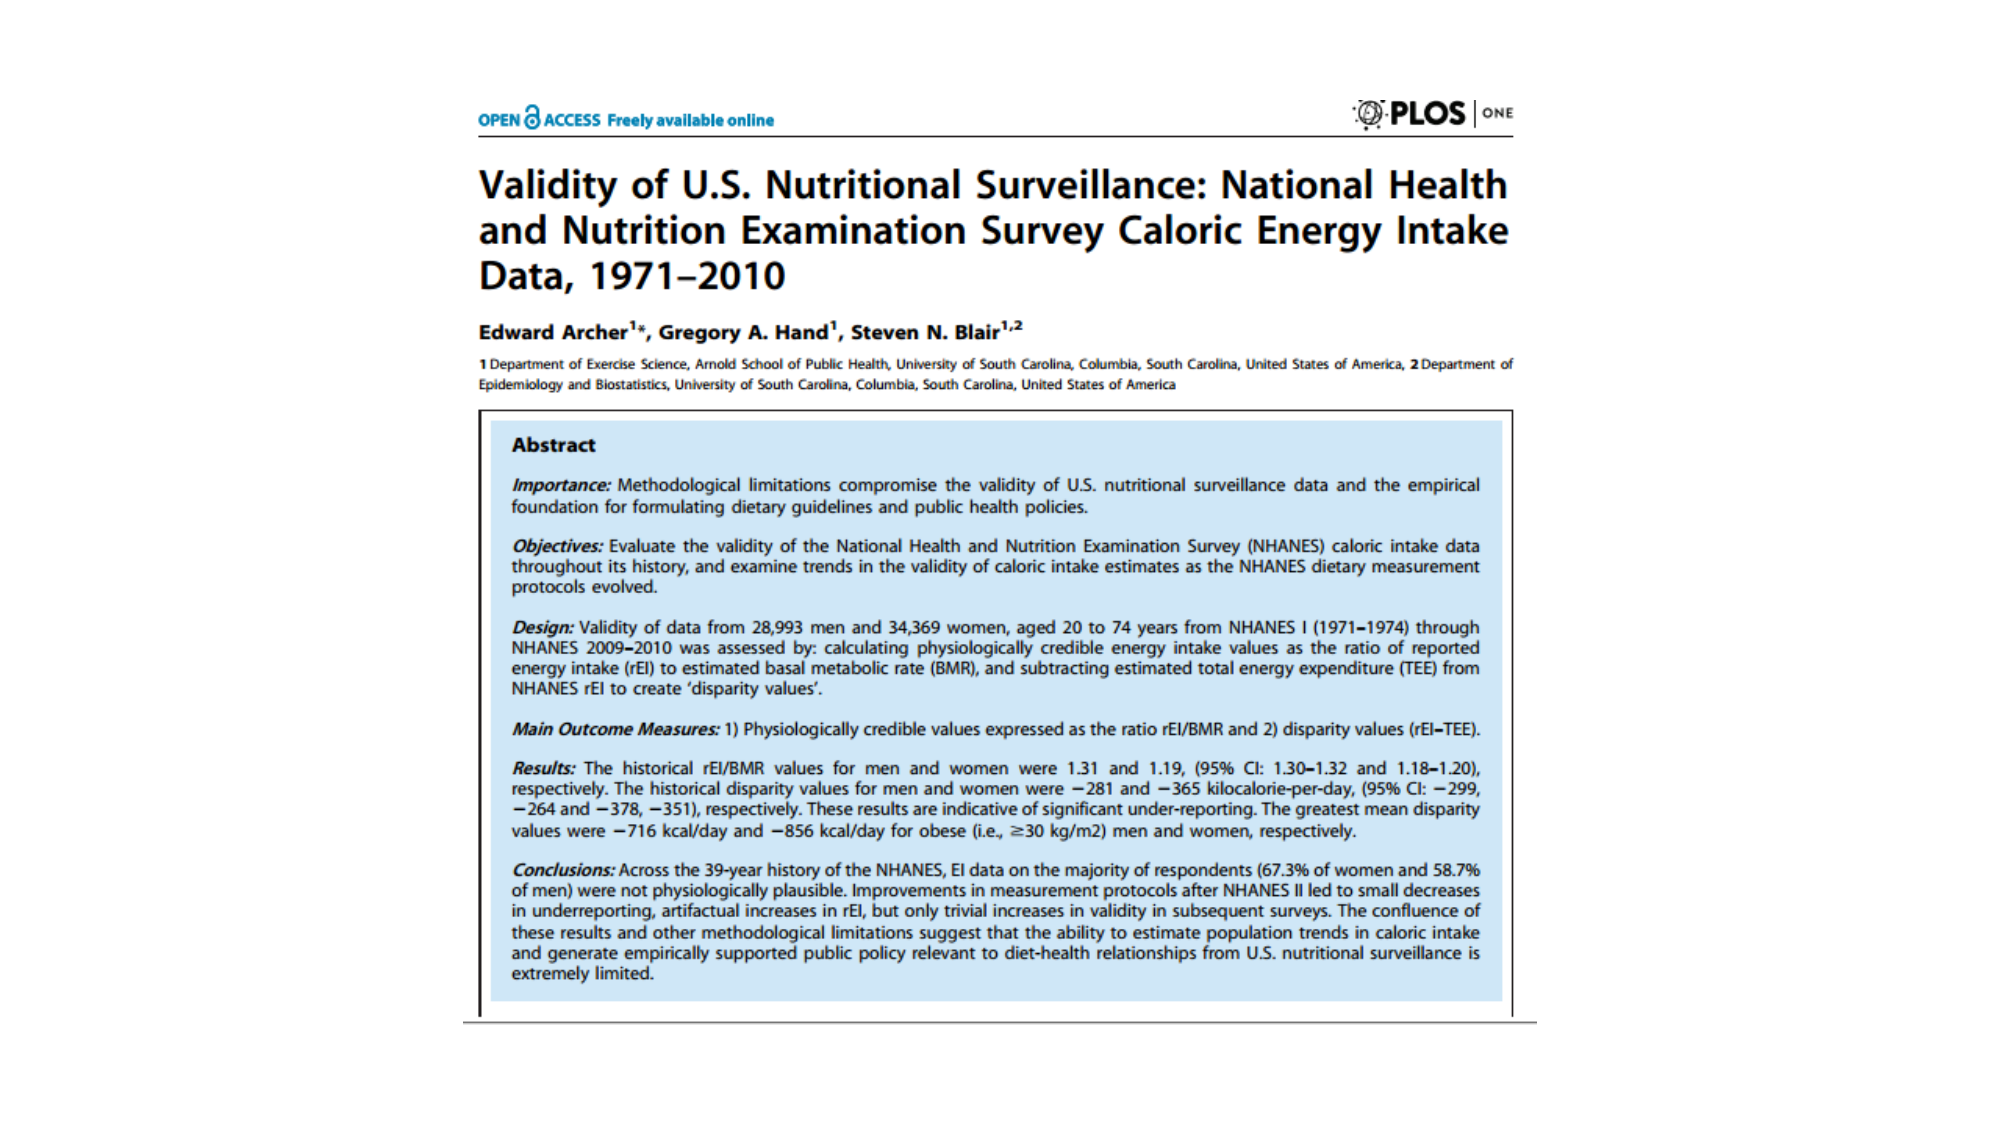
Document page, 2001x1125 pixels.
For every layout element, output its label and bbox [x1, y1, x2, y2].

picture [463, 100, 1537, 1025]
